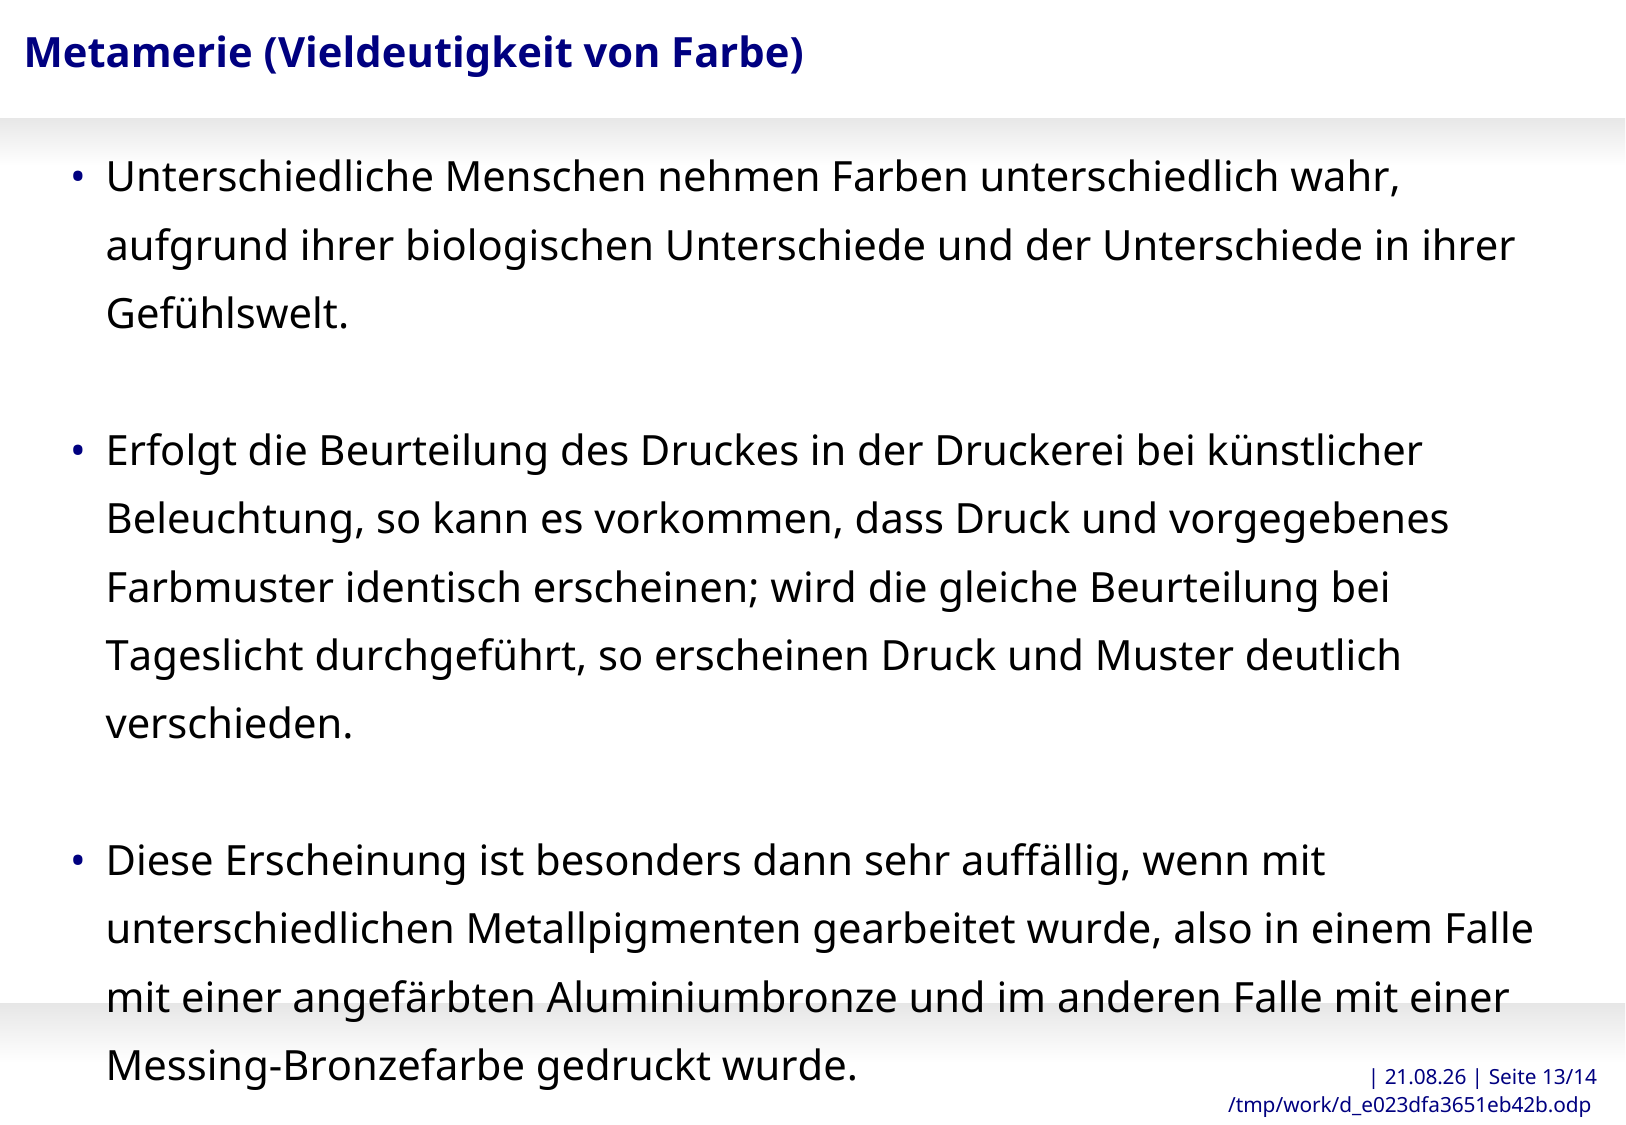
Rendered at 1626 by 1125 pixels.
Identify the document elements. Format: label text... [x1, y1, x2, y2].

title Metamerie (Vieldeutigkeit von Farbe) [23, 11, 1600, 130]
list Unterschiedliche Menschen nehmen Farben unterschiedlich wahr, aufgrund ihrer biologischen Unterschiede und der Unterschiede in ihrer Gefühlswelt. Erfolgt die Beurteilung des Druckes in der Druckerei bei künstlicher Beleuchtung, so kann es vorkommen, dass Druck und vorgegebenes Farbmuster identisch erscheinen; wird die gleiche Beurteilung bei Tageslicht durchgeführt, so erscheinen Druck und Muster deutlich verschieden. Diese Erscheinung ist besonders dann sehr auffällig, wenn mit unterschiedlichen Metallpigmenten gearbeitet wurde, also in einem Falle mit einer angefärbten Aluminiumbronze und im anderen Falle mit einer Messing-Bronzefarbe gedruckt wurde. Die Beurteilung der Farbe sollte demnach immer bei der Beleuchtung vorgenommen werden, bei der sich bei späterer Anwendung des Druckes die richtigen Farben zeigen. Nach Möglichkeit von der Person, welche als erste die Beurteilung der Farbe vorgenommen hat. [23, 135, 1588, 973]
